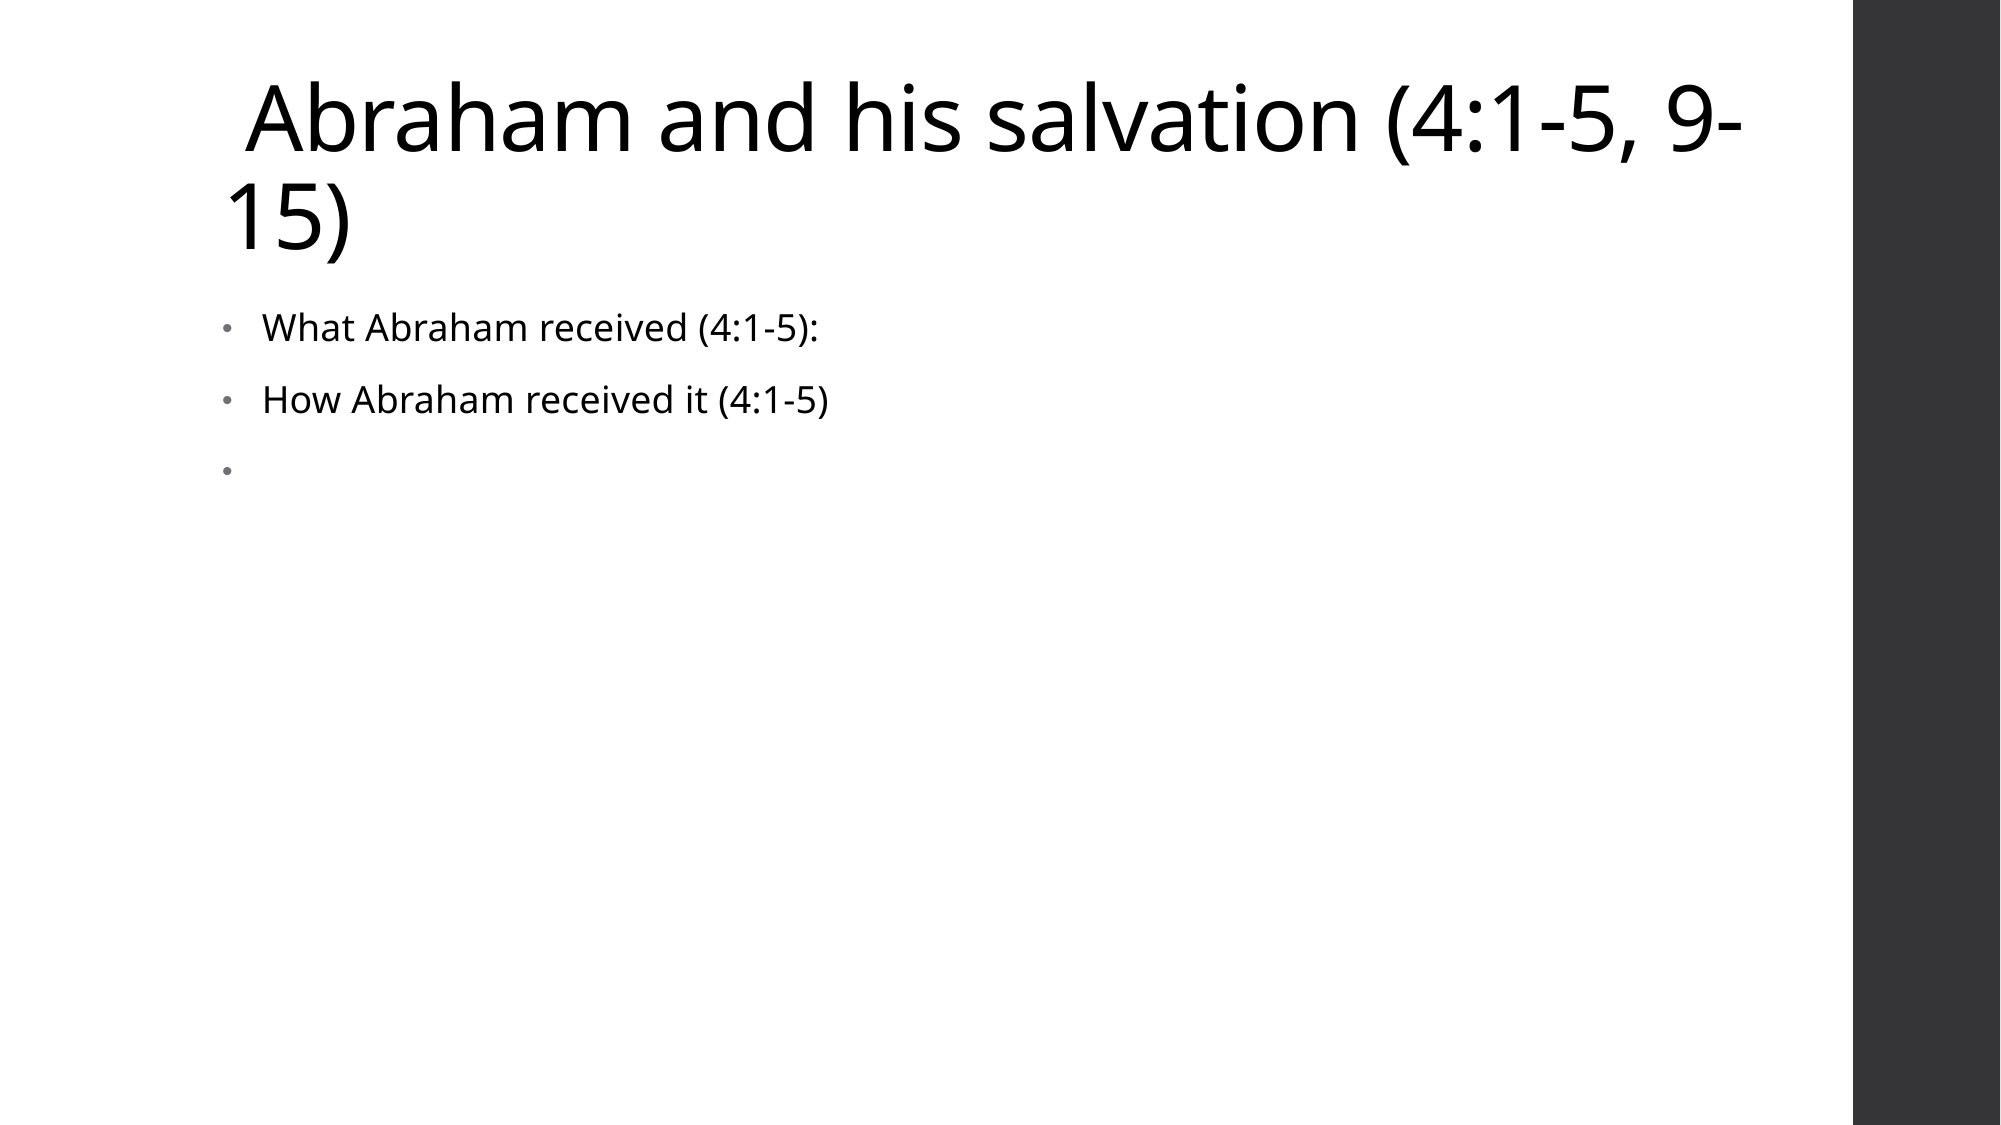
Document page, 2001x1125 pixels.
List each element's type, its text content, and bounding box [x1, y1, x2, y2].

title Abraham and his salvation (4:1-5, 9-15) [206, 60, 1797, 278]
list What Abraham received (4:1-5): How Abraham received it (4:1-5) [206, 299, 1617, 1014]
